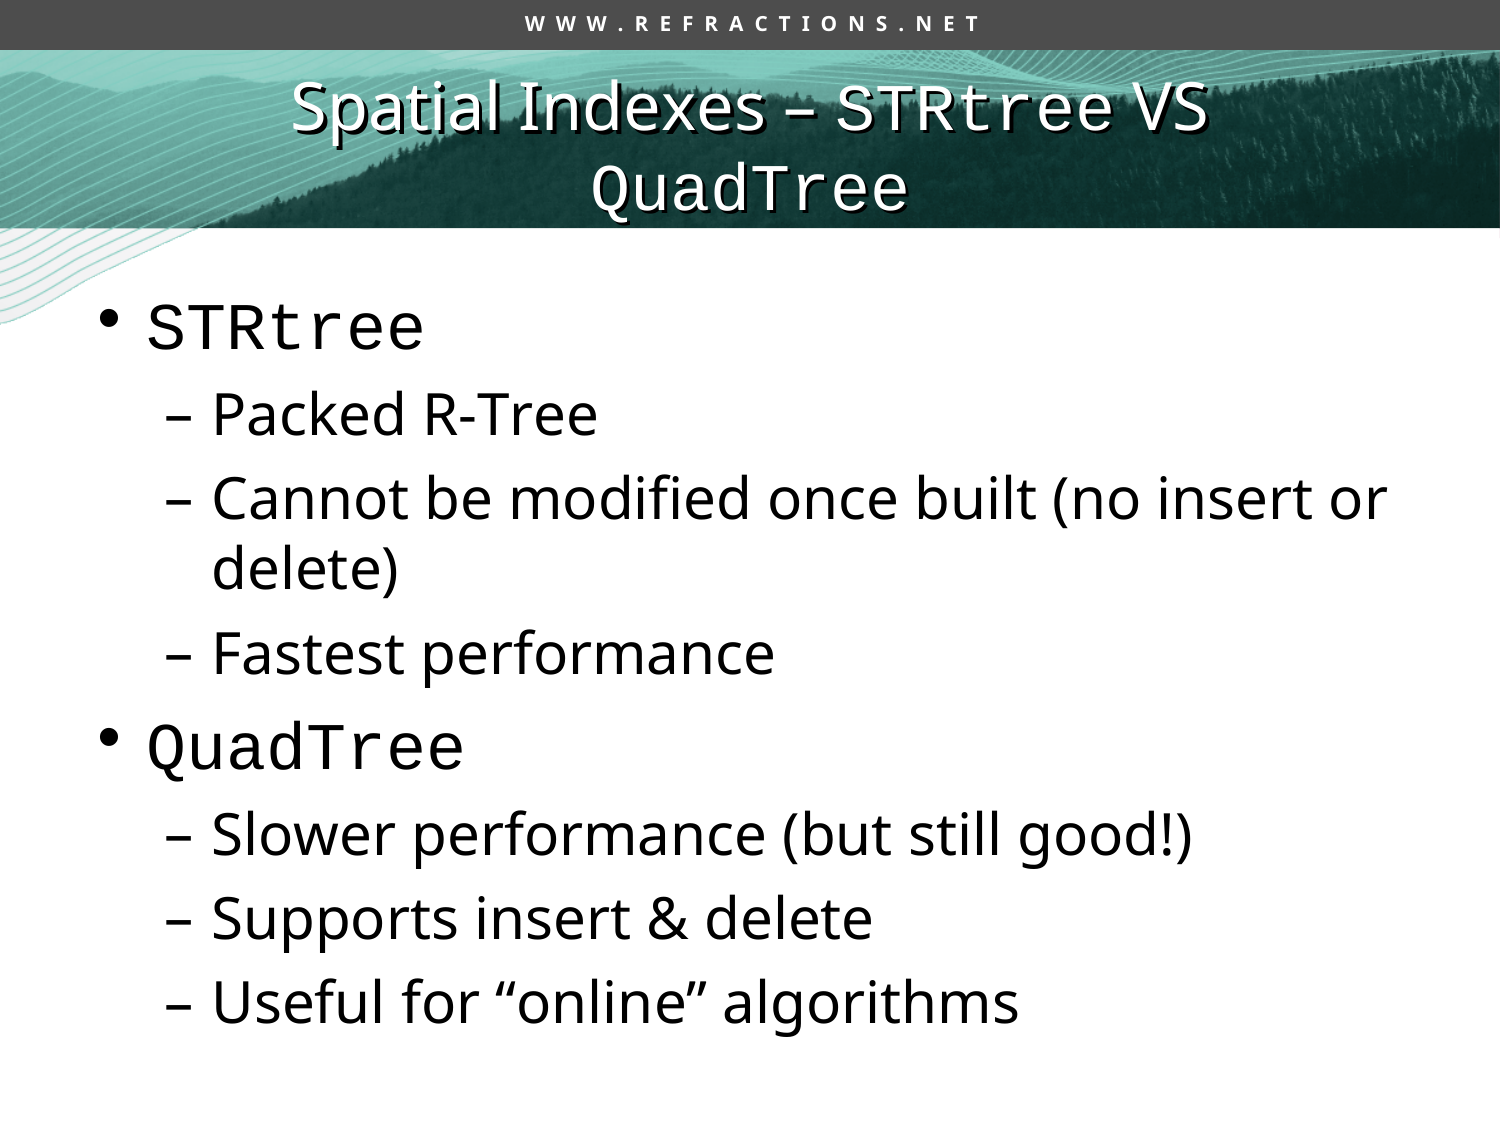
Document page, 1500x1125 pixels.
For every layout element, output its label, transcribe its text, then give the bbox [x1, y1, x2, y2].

title Spatial Indexes – STRtree VS QuadTree [112, 56, 1388, 232]
picture [0, 50, 1500, 325]
list STRtree Packed R-Tree Cannot be modified once built (no insert or delete) Fastest performance QuadTree Slower performance (but still good!) Supports insert & delete Useful for “online” algorithms [75, 274, 1438, 1125]
